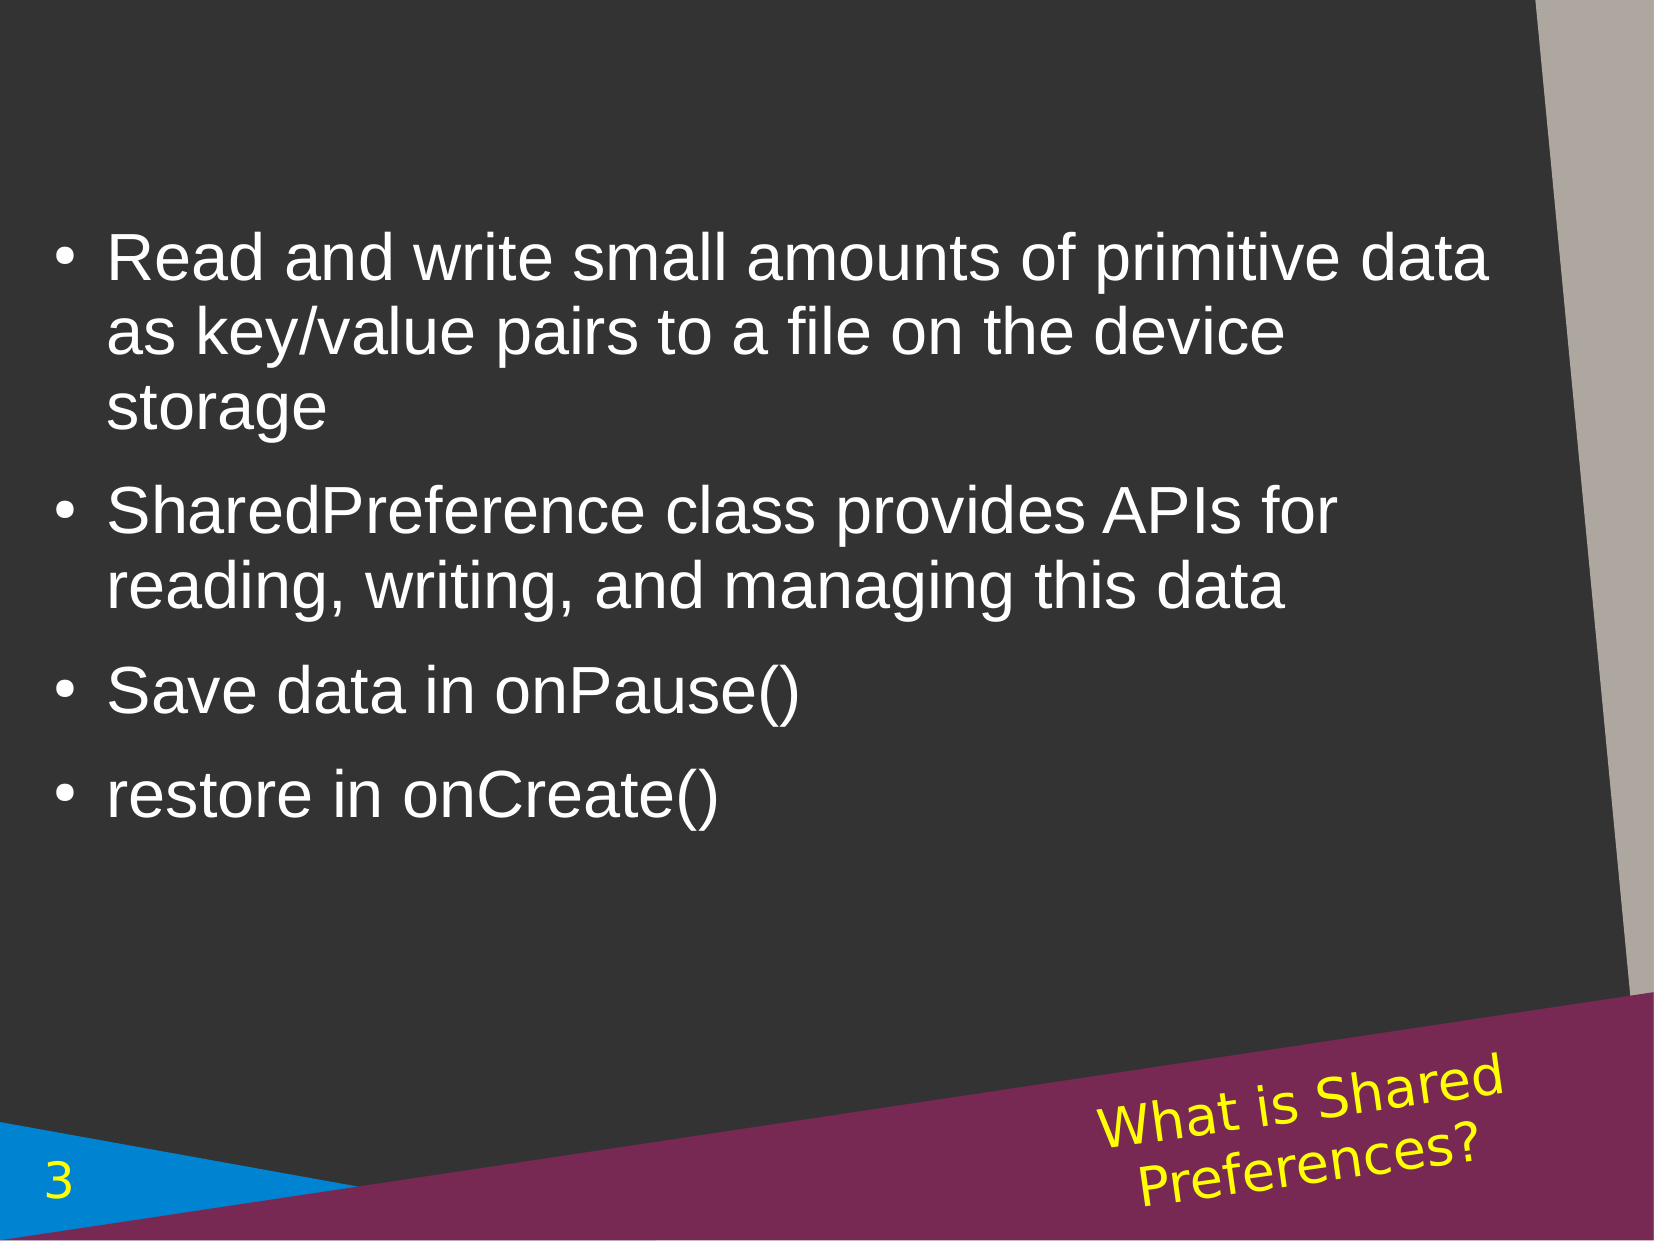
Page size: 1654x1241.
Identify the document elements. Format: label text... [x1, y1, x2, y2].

title What is Shared Preferences? [956, 995, 1654, 1241]
list Read and write small amounts of primitive data as key/value pairs to a file on the device storage SharedPreference class provides APIs for reading, writing, and managing this data Save data in onPause() restore in onCreate() [35, 59, 1524, 993]
